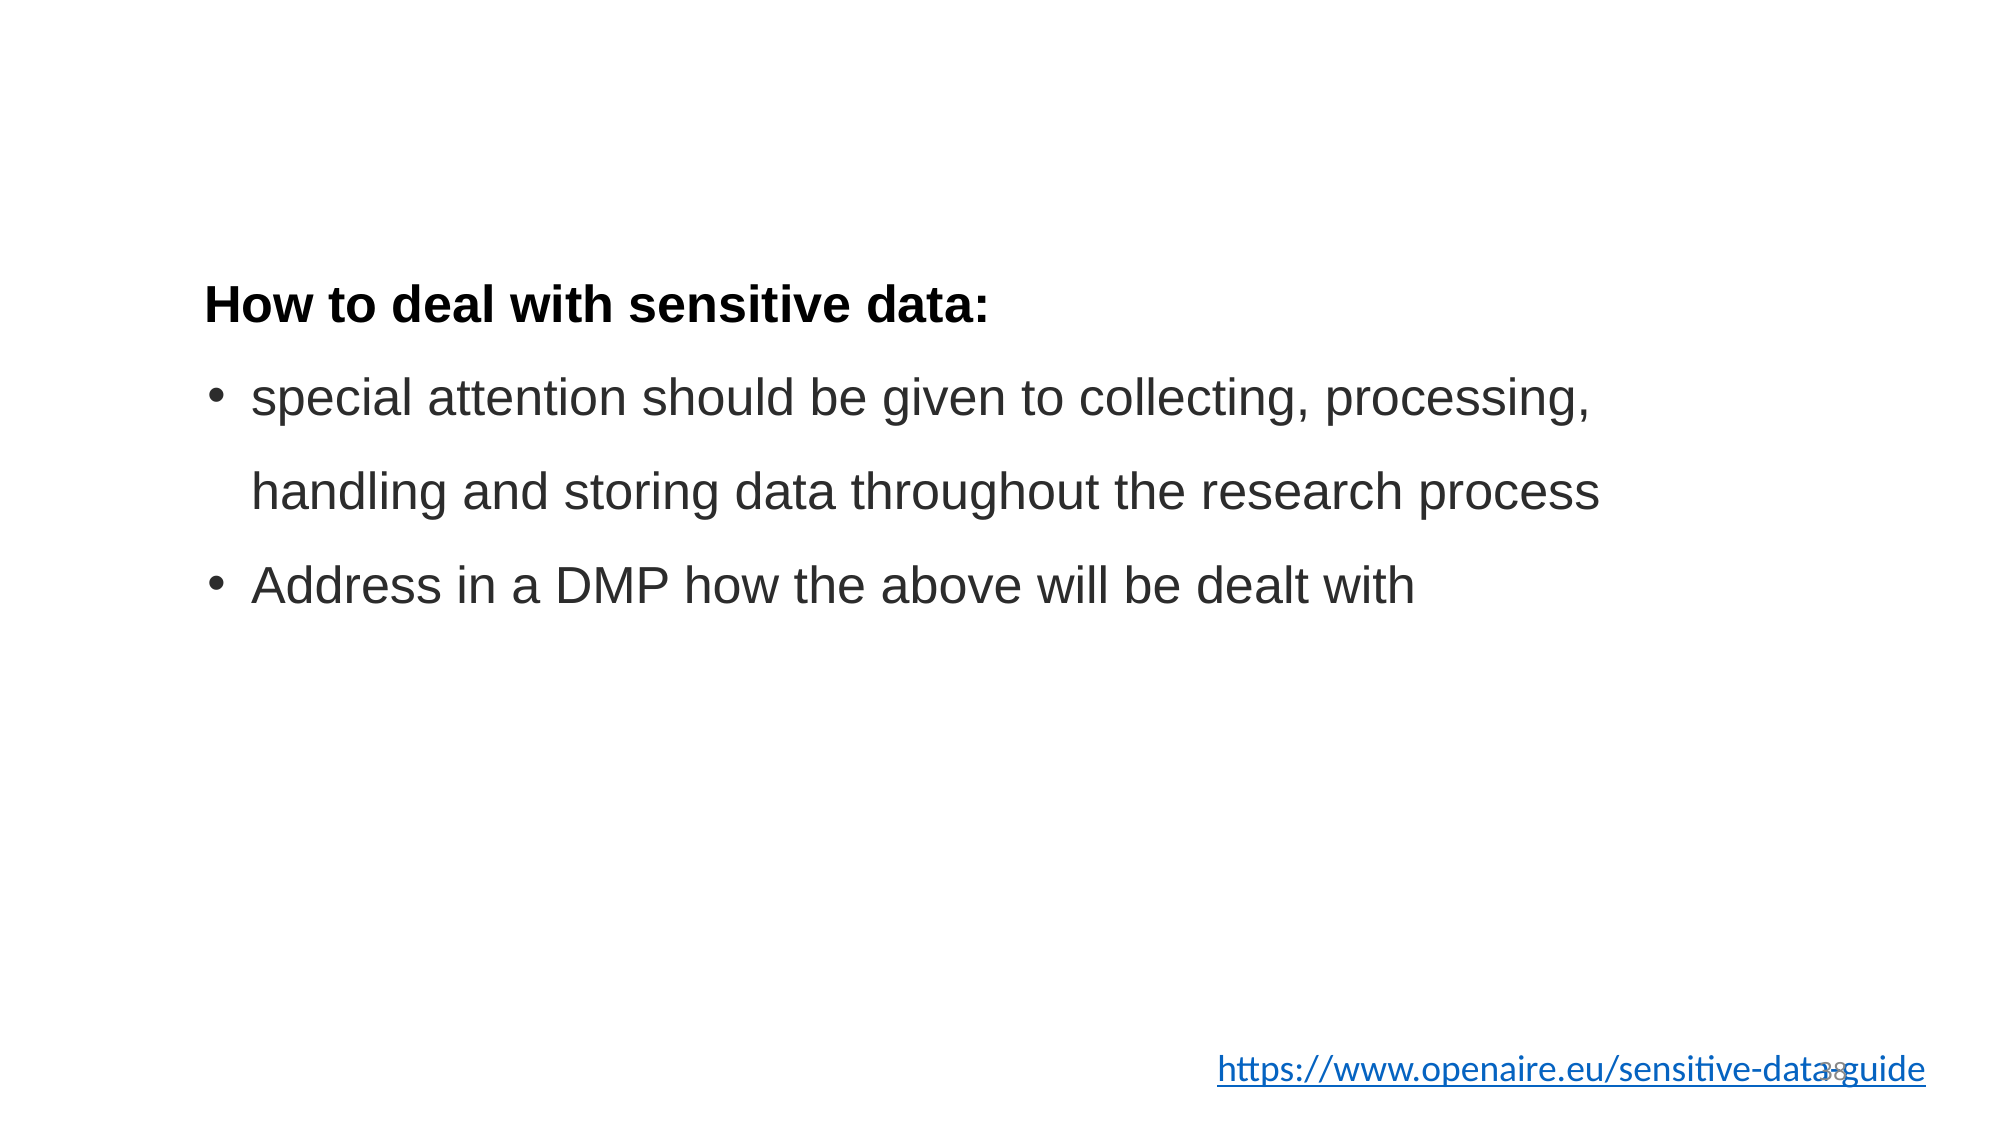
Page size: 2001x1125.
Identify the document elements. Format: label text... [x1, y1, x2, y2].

text_box https://www.openaire.eu/sensitive-data-guide [1202, 1036, 2000, 1097]
text_box How to deal with sensitive data: special attention should be given to collecting, processing, handling and storing data throughout the research process Address in a DMP how the above will be dealt with [189, 262, 1811, 622]
slide_number 1 [1412, 1042, 1863, 1103]
